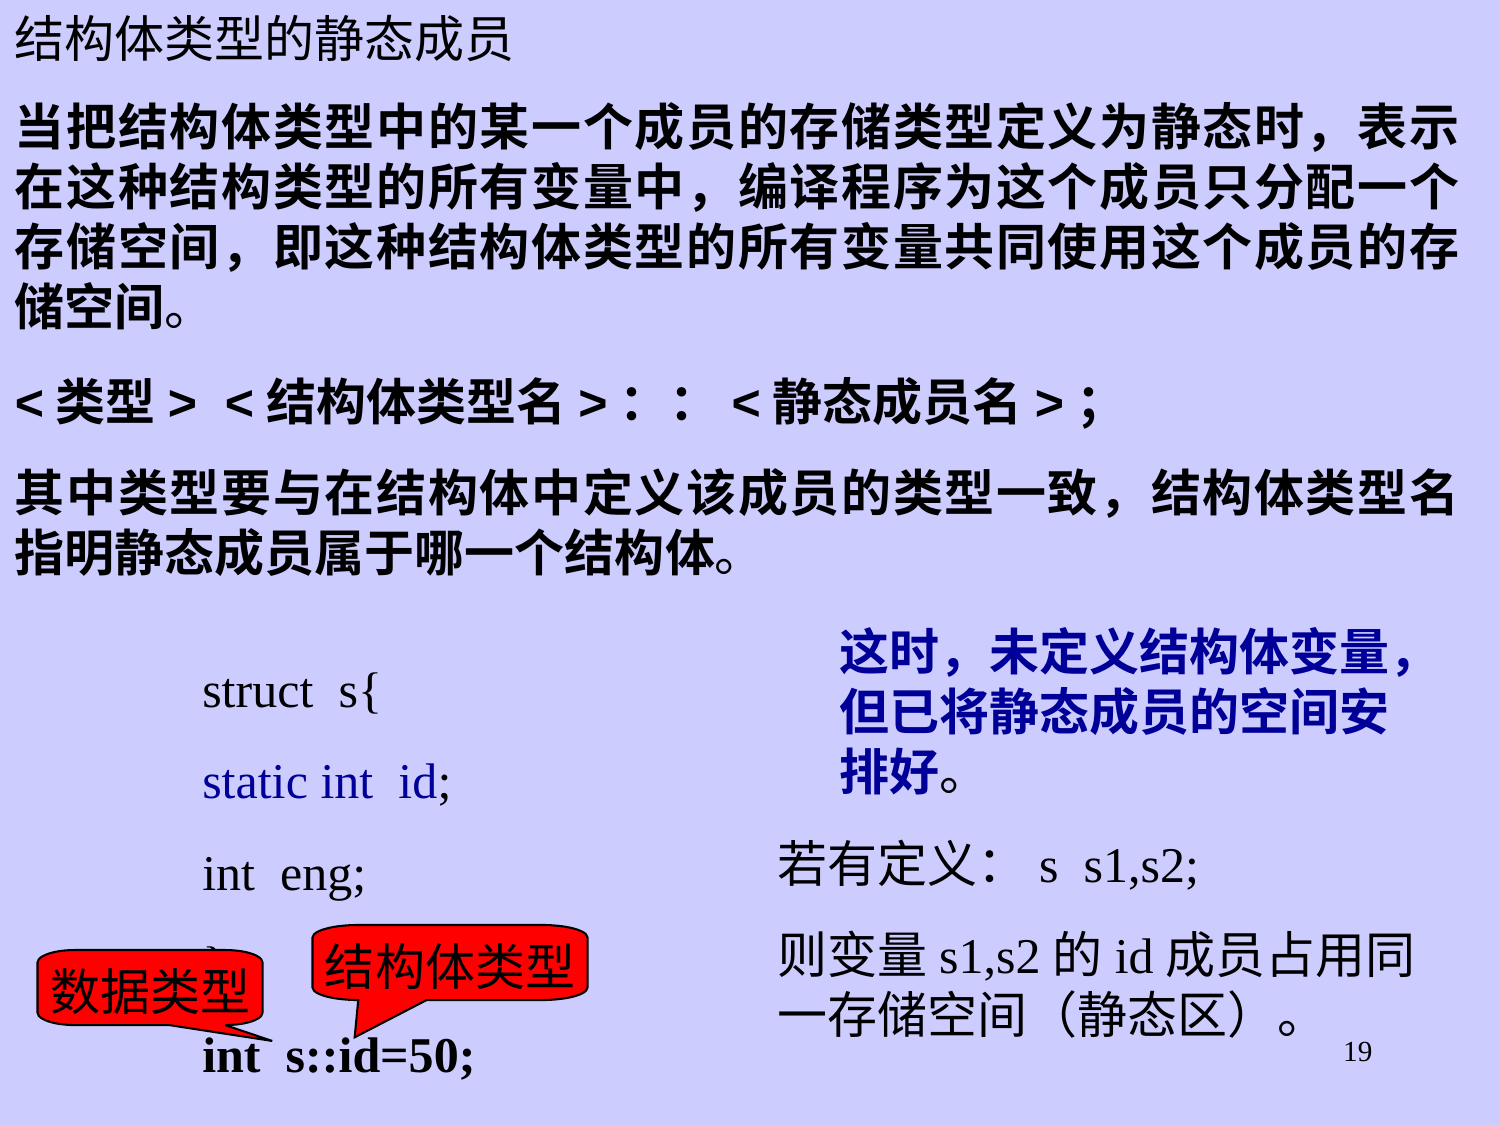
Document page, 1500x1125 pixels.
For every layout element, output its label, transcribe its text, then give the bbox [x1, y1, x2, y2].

text_box 当把结构体类型中的某一个成员的存储类型定义为静态时，表示在这种结构类型的所有变量中，编译程序为这个成员只分配一个存储空间，即这种结构体类型的所有变量共同使用这个成员的存储空间。 [0, 87, 1476, 343]
text_box 若有定义：s s1,s2; 则变量s1,s2的id成员占用同一存储空间（静态区）。 [762, 825, 1463, 1052]
text_box <编号> [1074, 1052, 1388, 1101]
text_box 数据类型 [37, 950, 273, 1041]
text_box 结构体类型 [312, 924, 588, 1038]
text_box 结构体类型的静态成员 [0, 0, 1288, 76]
text_box struct s{ static int id; int eng; }; int s::id=50; [187, 649, 701, 1091]
text_box 这时，未定义结构体变量，但已将静态成员的空间安排好。 [825, 612, 1438, 808]
text_box <类型> <结构体类型名>：：<静态成员名>； 其中类型要与在结构体中定义该成员的类型一致，结构体类型名指明静态成员属于哪一个结构体。 [0, 362, 1476, 590]
